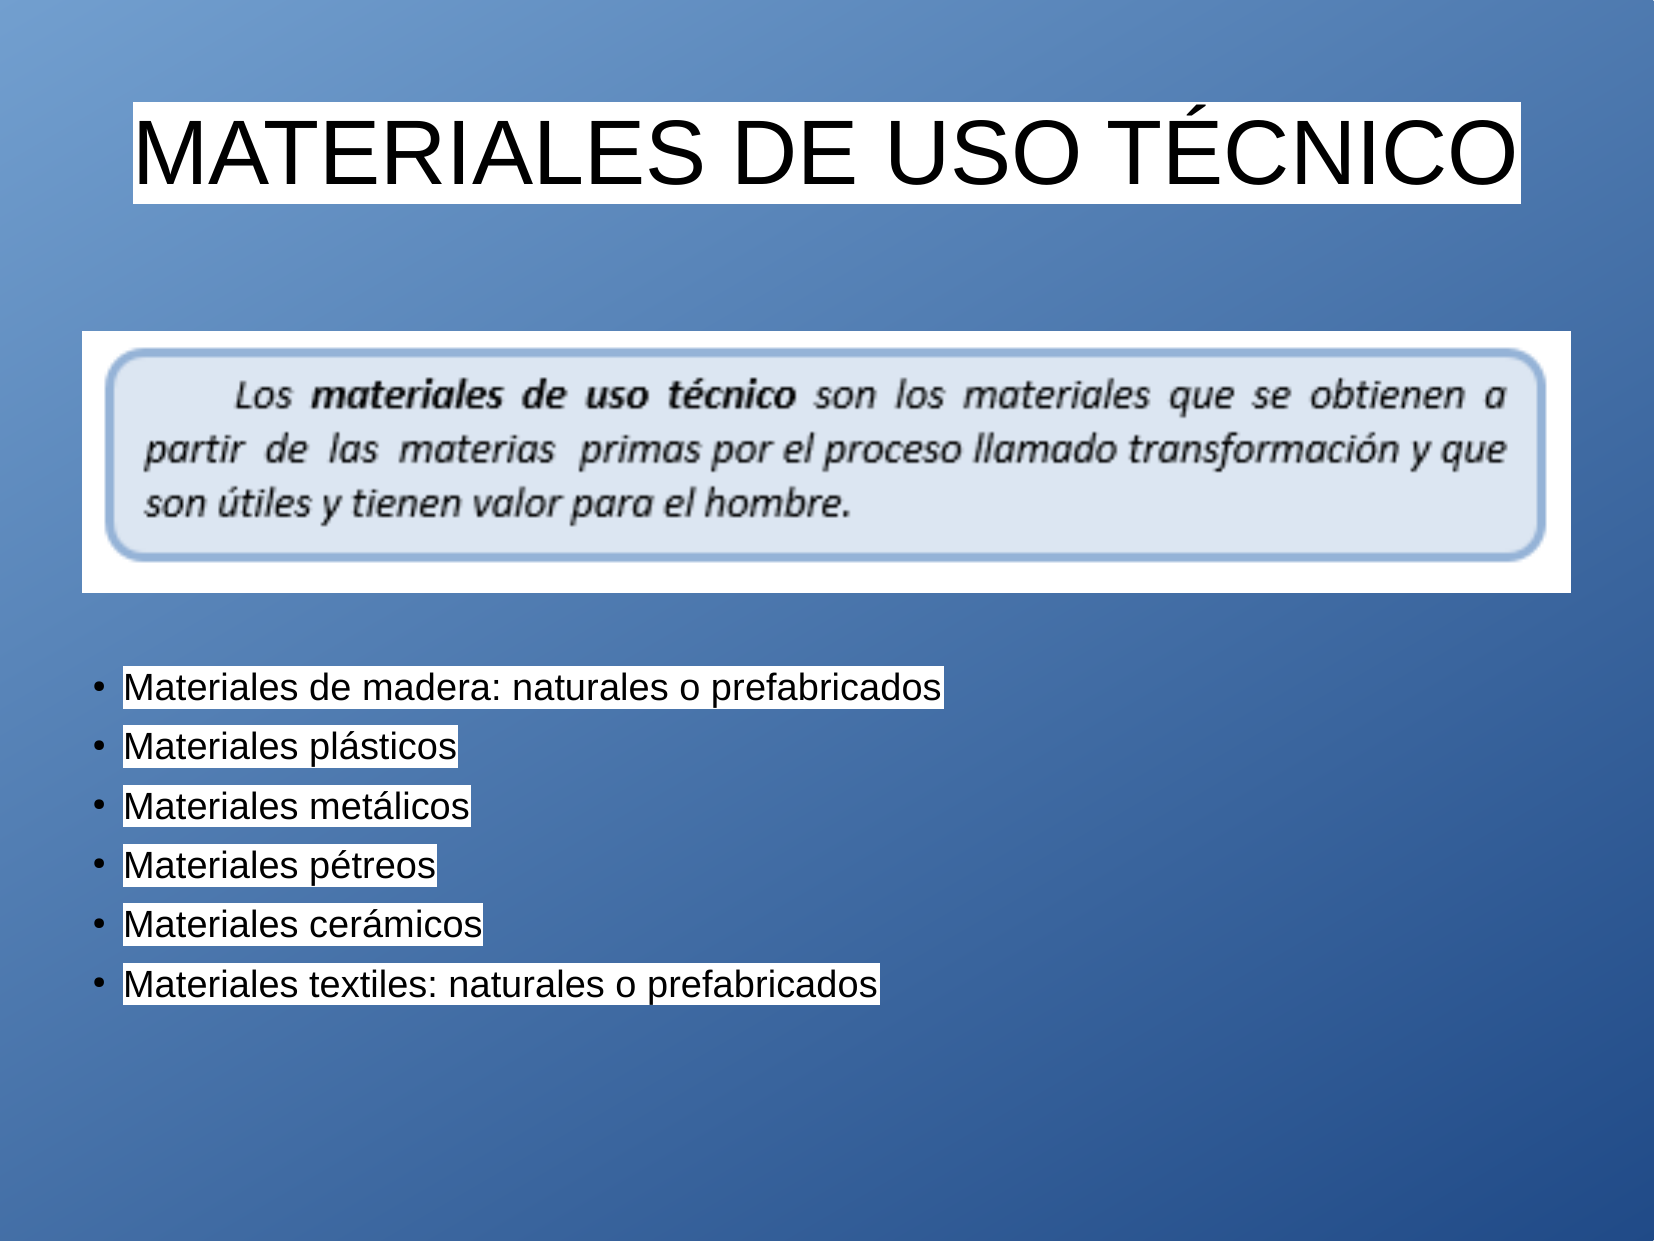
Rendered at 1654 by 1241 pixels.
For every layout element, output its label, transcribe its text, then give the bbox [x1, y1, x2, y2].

picture [82, 331, 1571, 593]
title MATERIALES DE USO TÉCNICO [82, 49, 1571, 257]
list Materiales de madera: naturales o prefabricados Materiales plásticos Materiales metálicos Materiales pétreos Materiales cerámicos Materiales textiles: naturales o prefabricados [82, 665, 1571, 1009]
